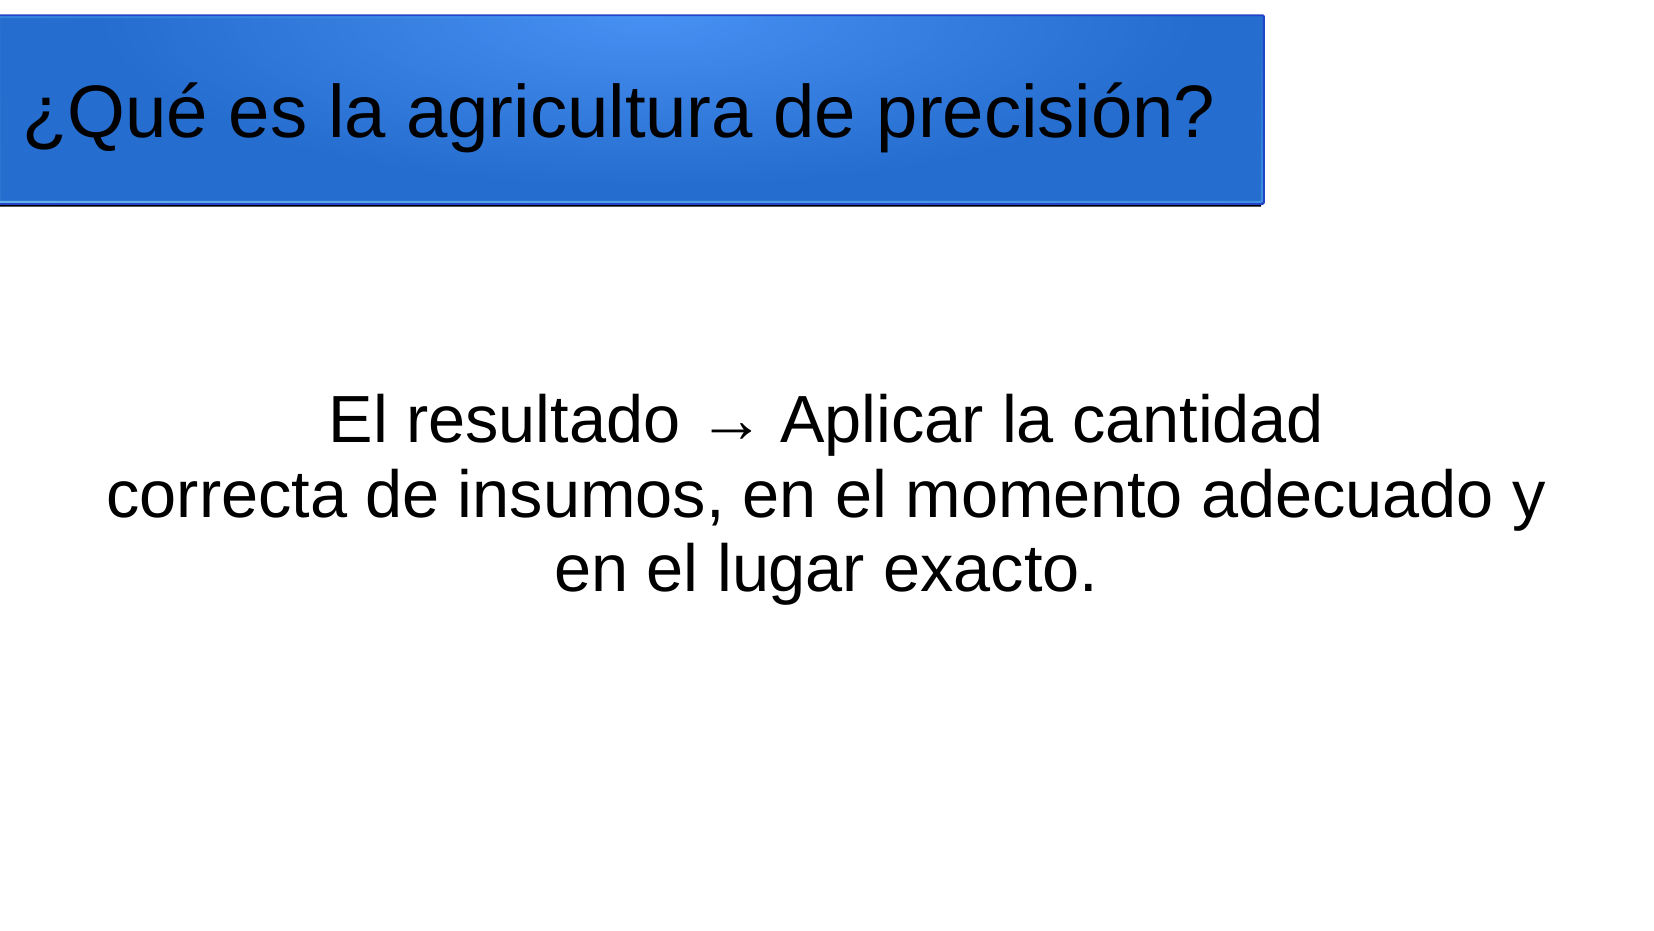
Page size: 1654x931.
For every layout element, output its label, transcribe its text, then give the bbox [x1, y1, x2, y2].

title ¿Qué es la agricultura de precisión? [22, 35, 1366, 189]
subtitle El resultado → Aplicar la cantidad correcta de insumos, en el momento adecuado y en el lugar exacto. [82, 224, 1571, 764]
